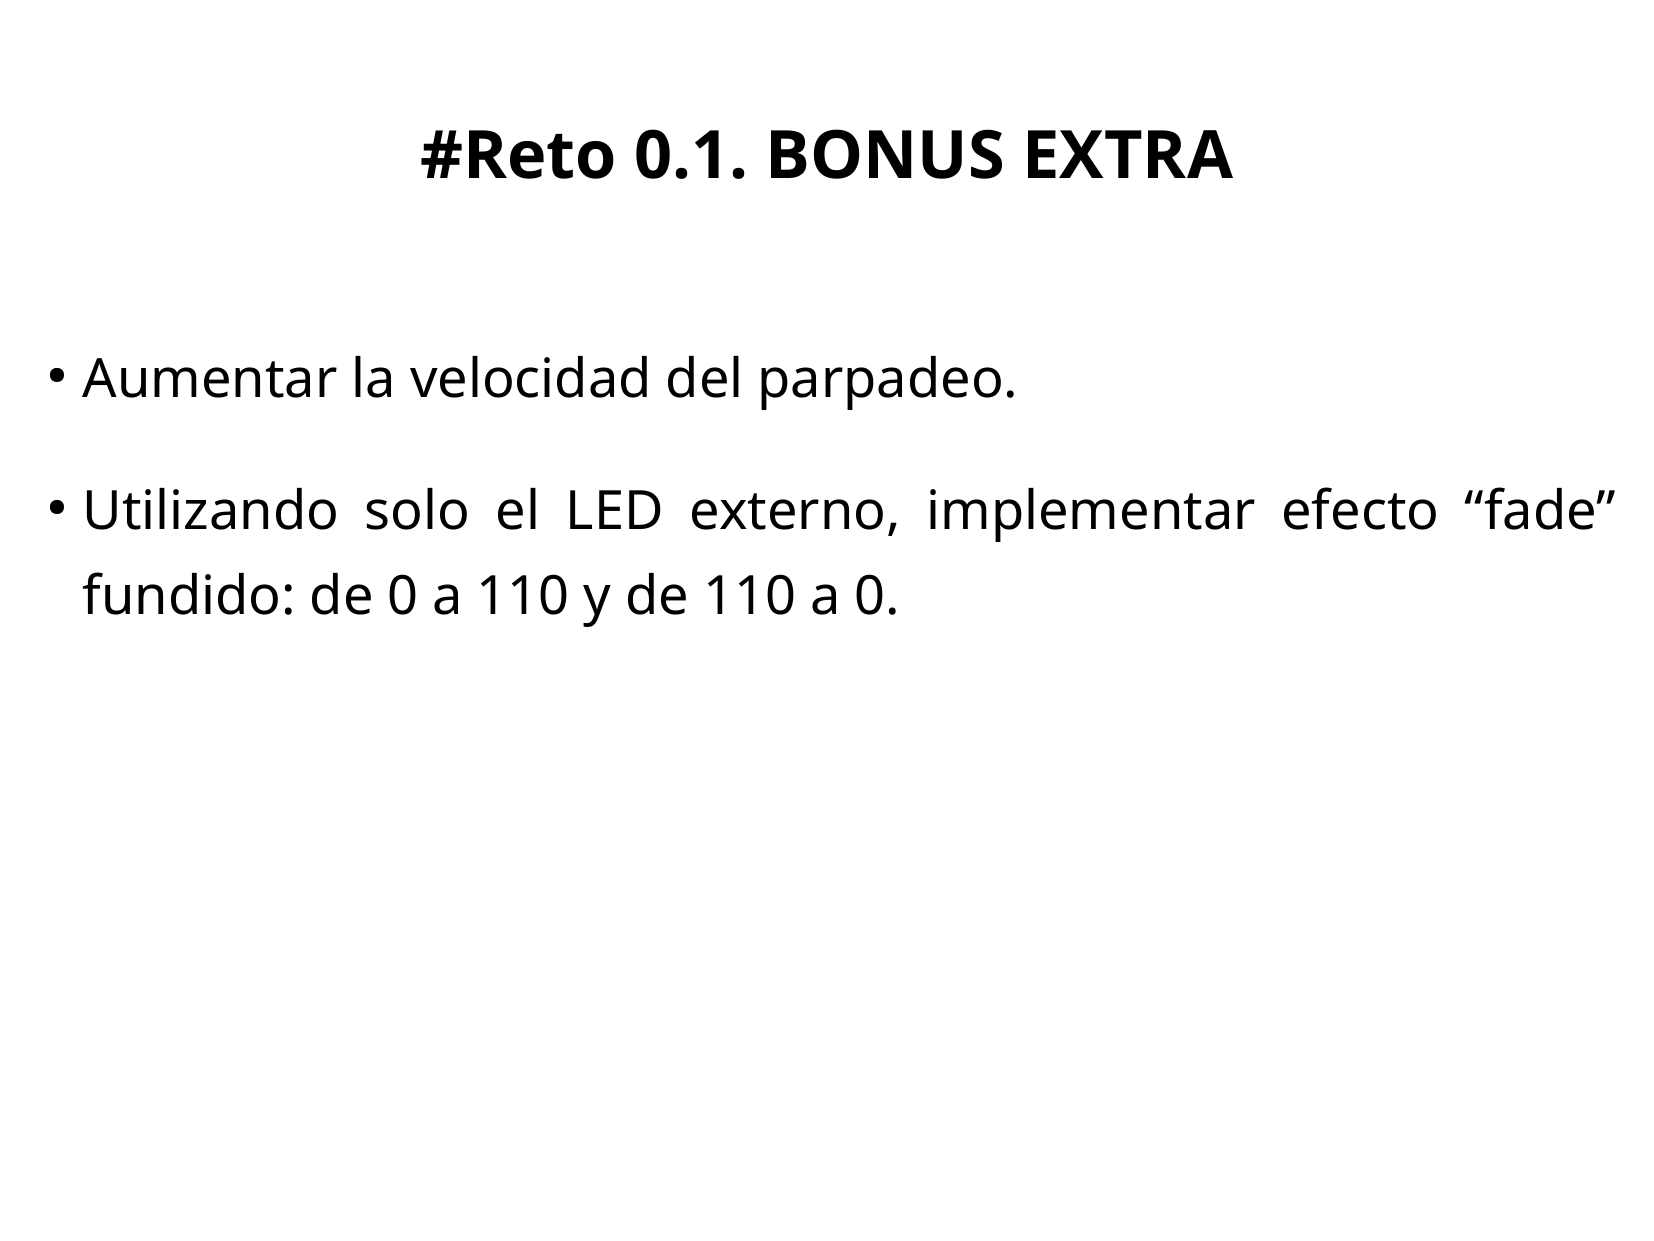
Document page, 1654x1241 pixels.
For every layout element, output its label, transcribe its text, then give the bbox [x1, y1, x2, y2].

text_box Aumentar la velocidad del parpadeo. Utilizando solo el LED externo, implementar efecto “fade” fundido: de 0 a 110 y de 110 a 0. [47, 328, 1619, 1027]
title #Reto 0.1. BONUS EXTRA [82, 49, 1571, 257]
